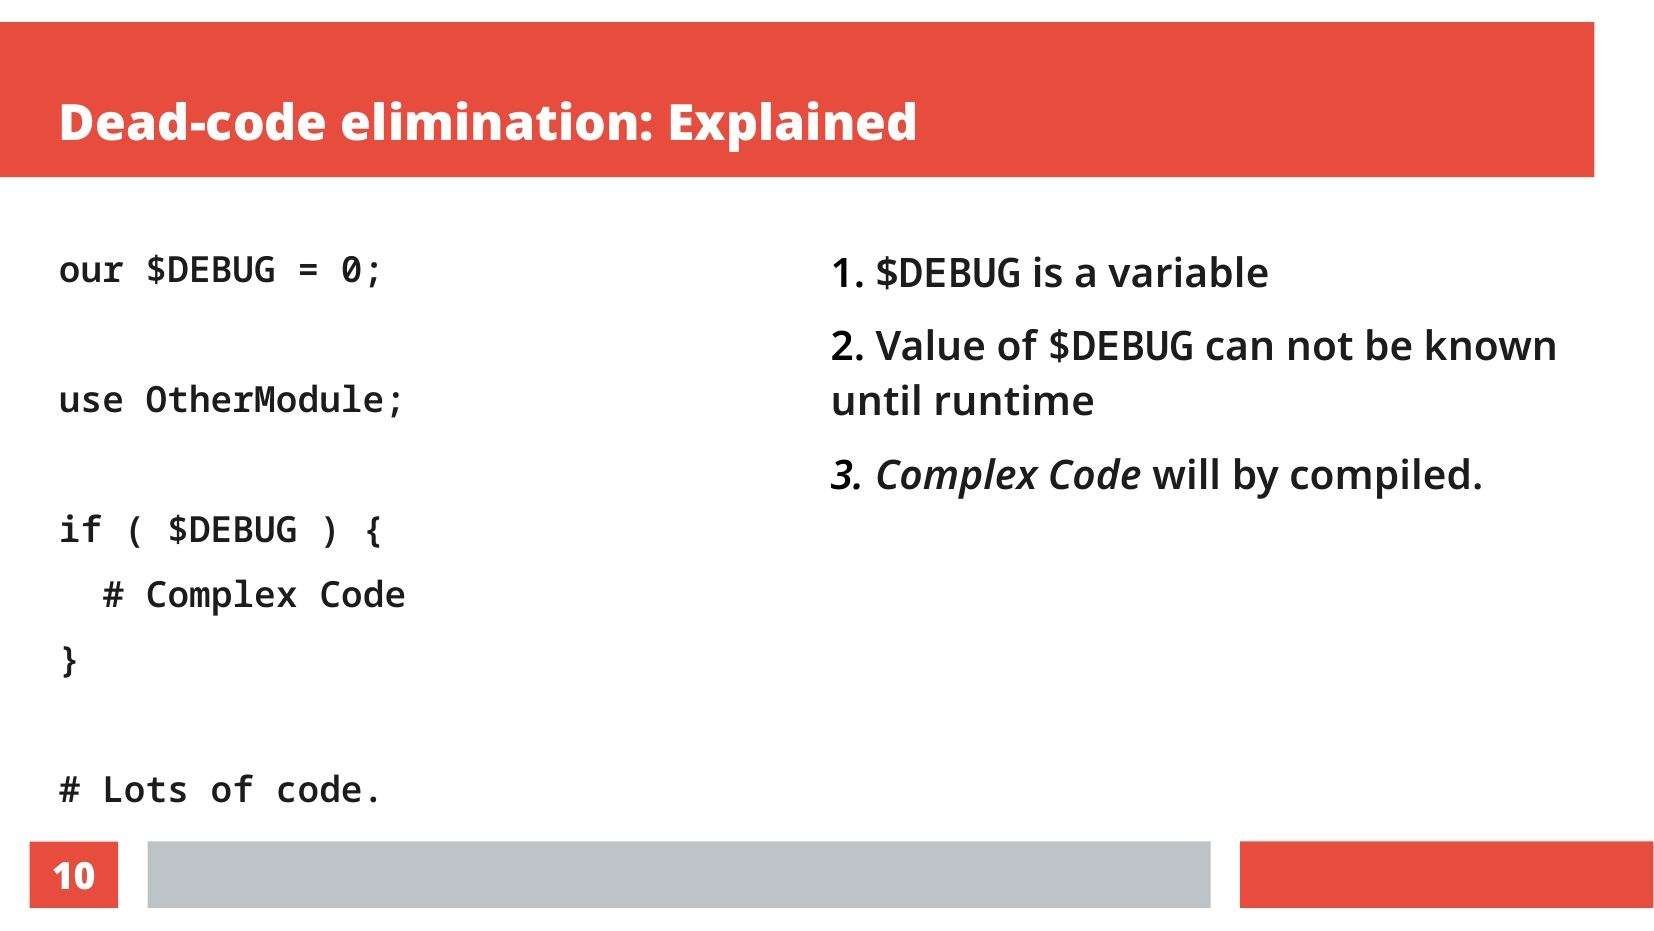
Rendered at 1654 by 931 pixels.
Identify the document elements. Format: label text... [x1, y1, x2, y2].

list $DEBUG is a variable Value of $DEBUG can not be known until runtime Complex Code will by compiled. [830, 243, 1566, 820]
title Dead-code elimination: Explained [59, 44, 1595, 156]
list our $DEBUG = 0; use OtherModule; if ( $DEBUG ) { # Complex Code } # Lots of code. [59, 243, 794, 820]
